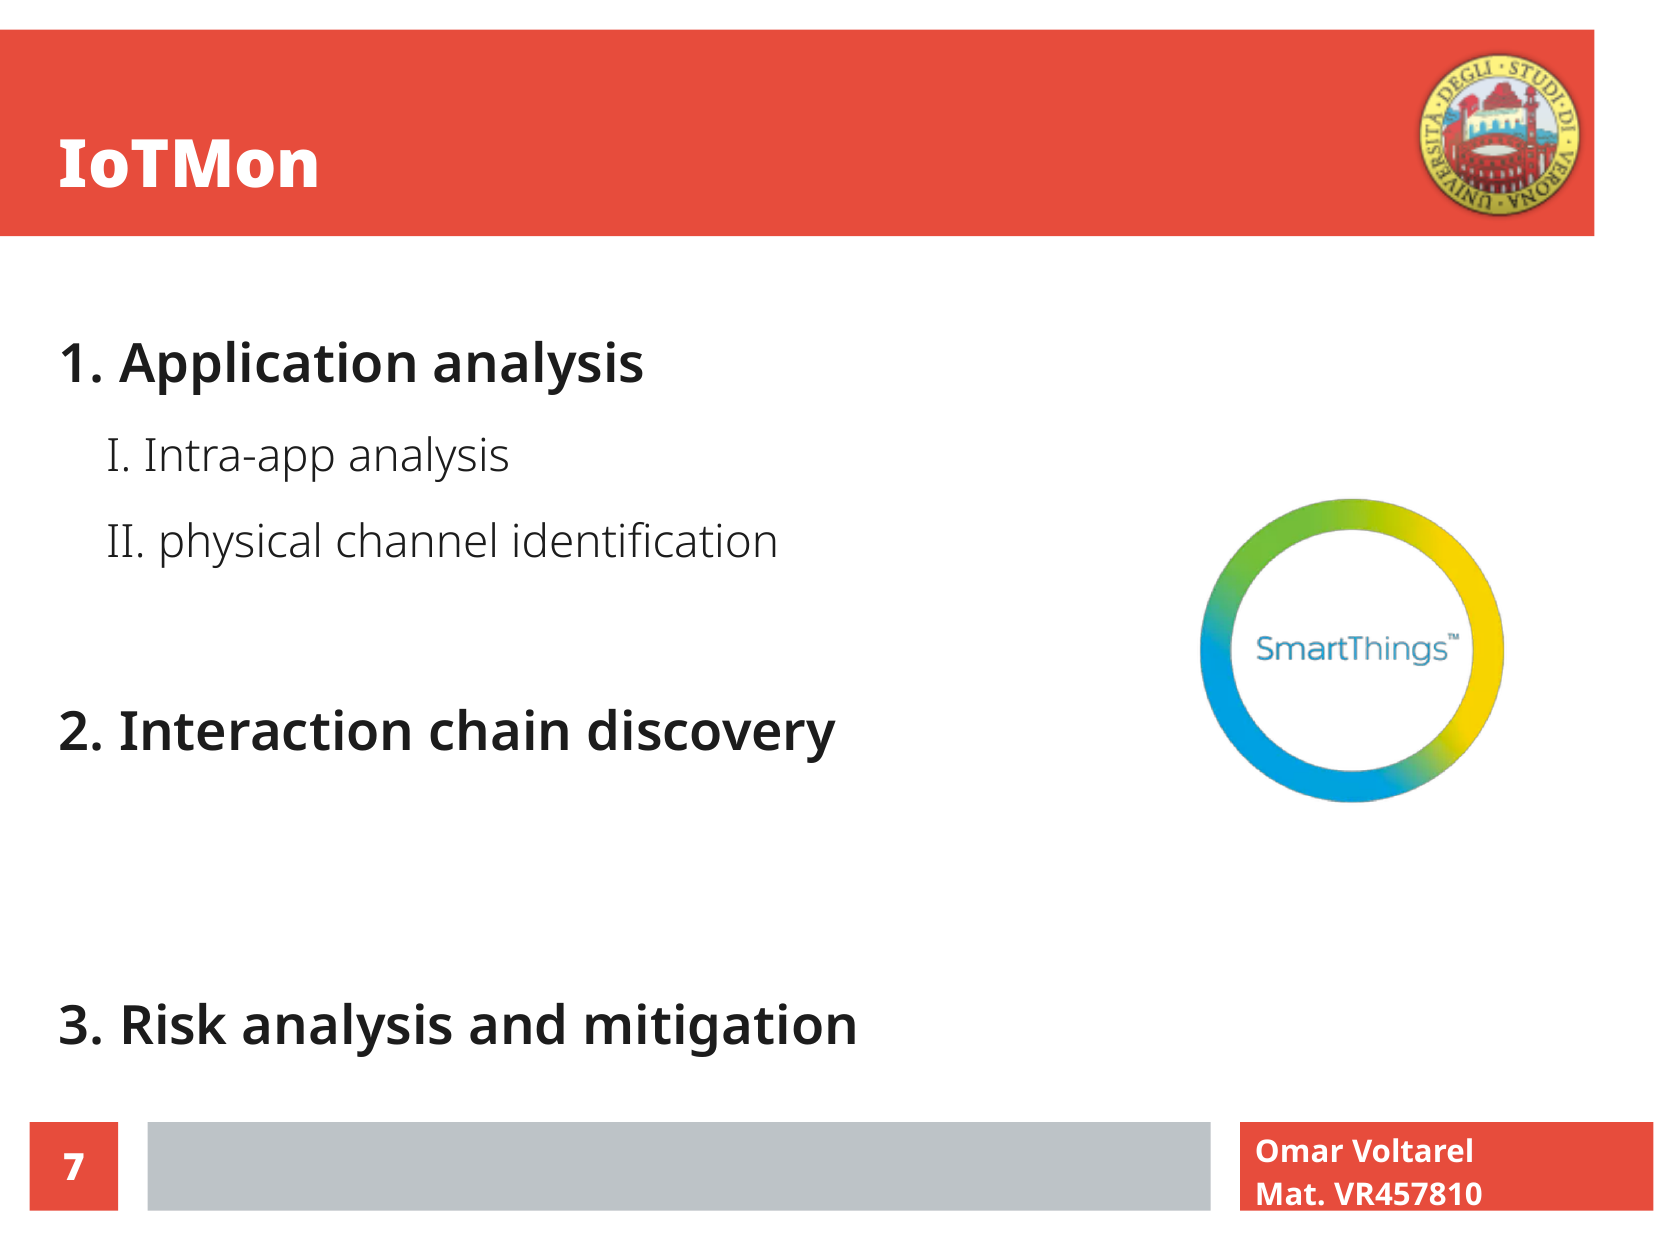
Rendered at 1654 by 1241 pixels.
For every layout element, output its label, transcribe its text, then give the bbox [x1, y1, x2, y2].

picture [1184, 484, 1524, 815]
text_box Omar Voltarel Mat. VR457810 [1240, 1122, 1607, 1210]
title IoTMon [59, 59, 1393, 207]
list 1. Application analysis I. Intra-app analysis II. physical channel identification 2. Interaction chain discovery 3. Risk analysis and mitigation [59, 324, 1565, 1093]
picture [1393, 23, 1619, 249]
